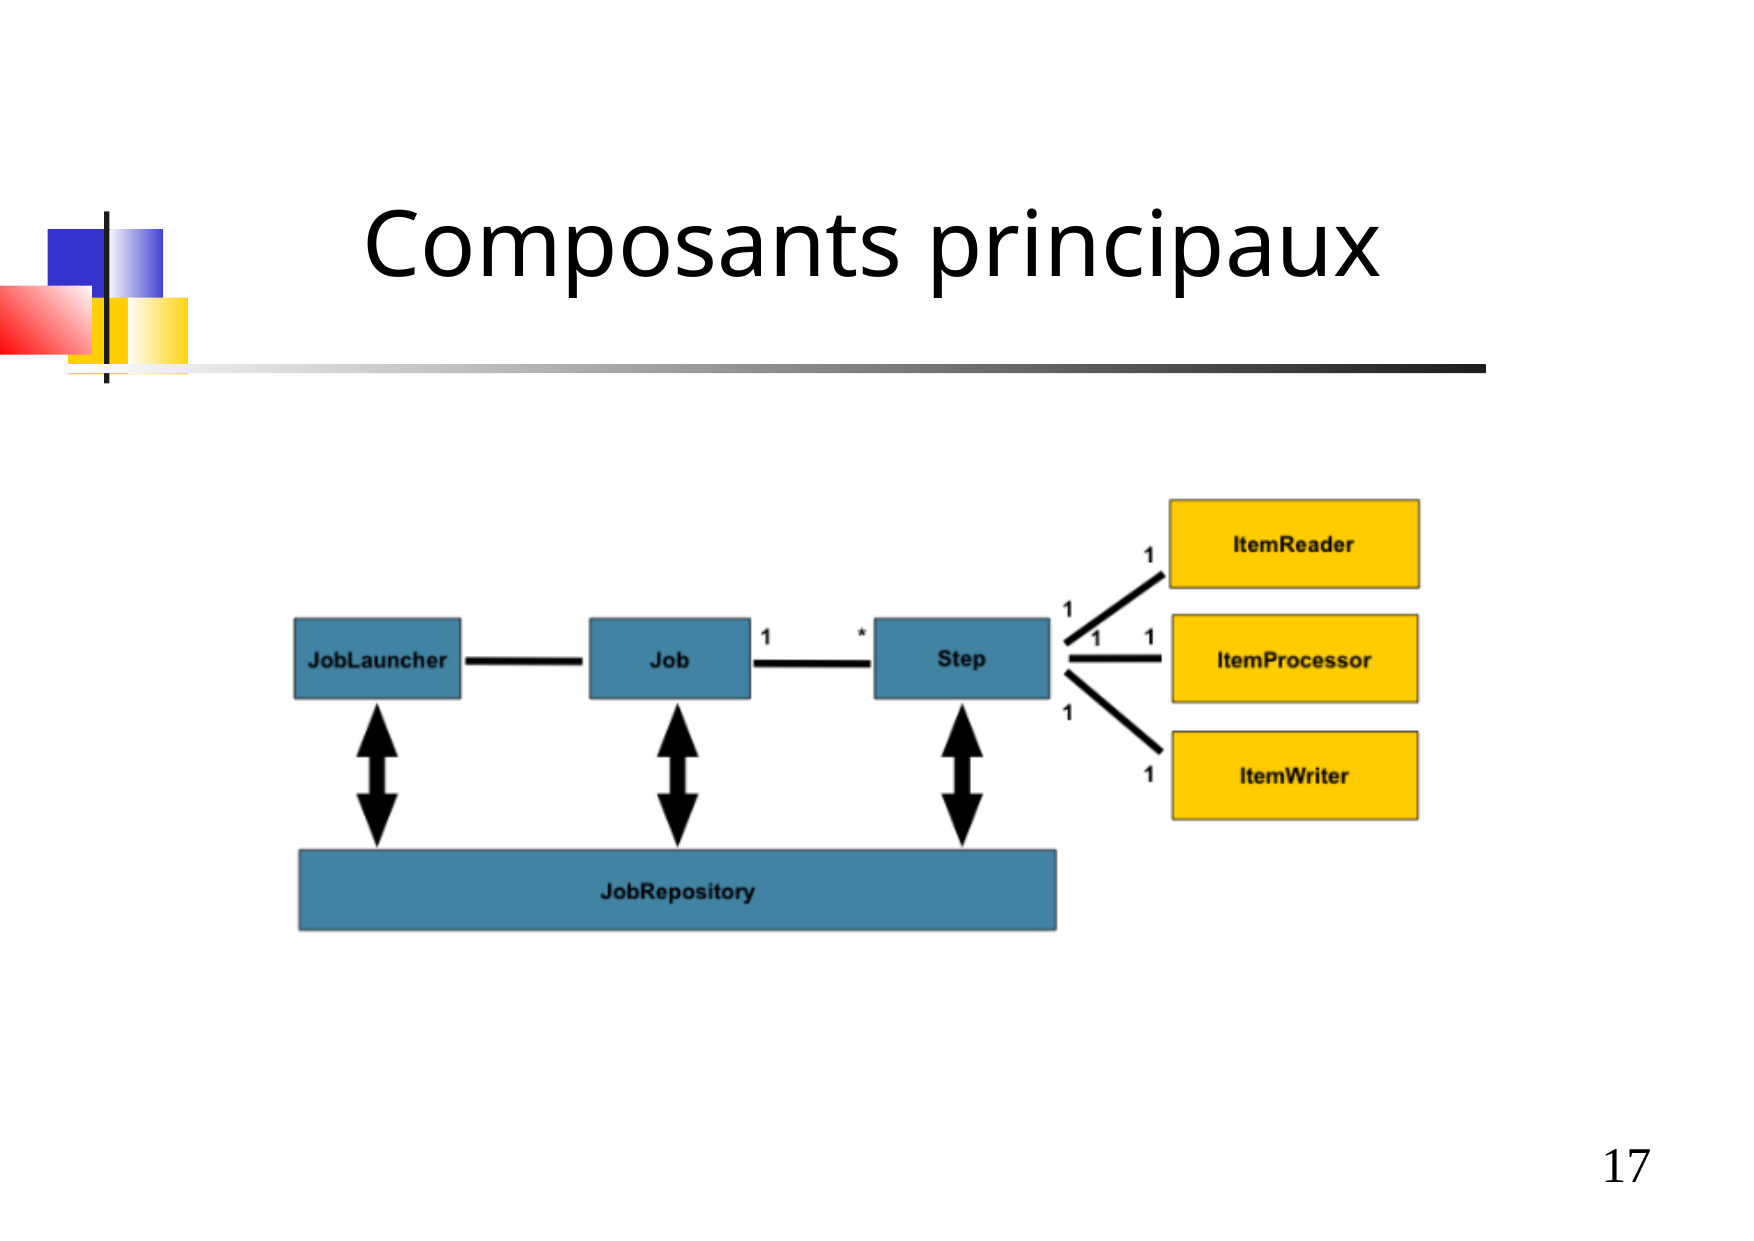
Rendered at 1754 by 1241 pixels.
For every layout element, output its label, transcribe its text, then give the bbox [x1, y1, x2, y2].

picture [249, 409, 1454, 1000]
title Composants principaux [179, 139, 1567, 351]
